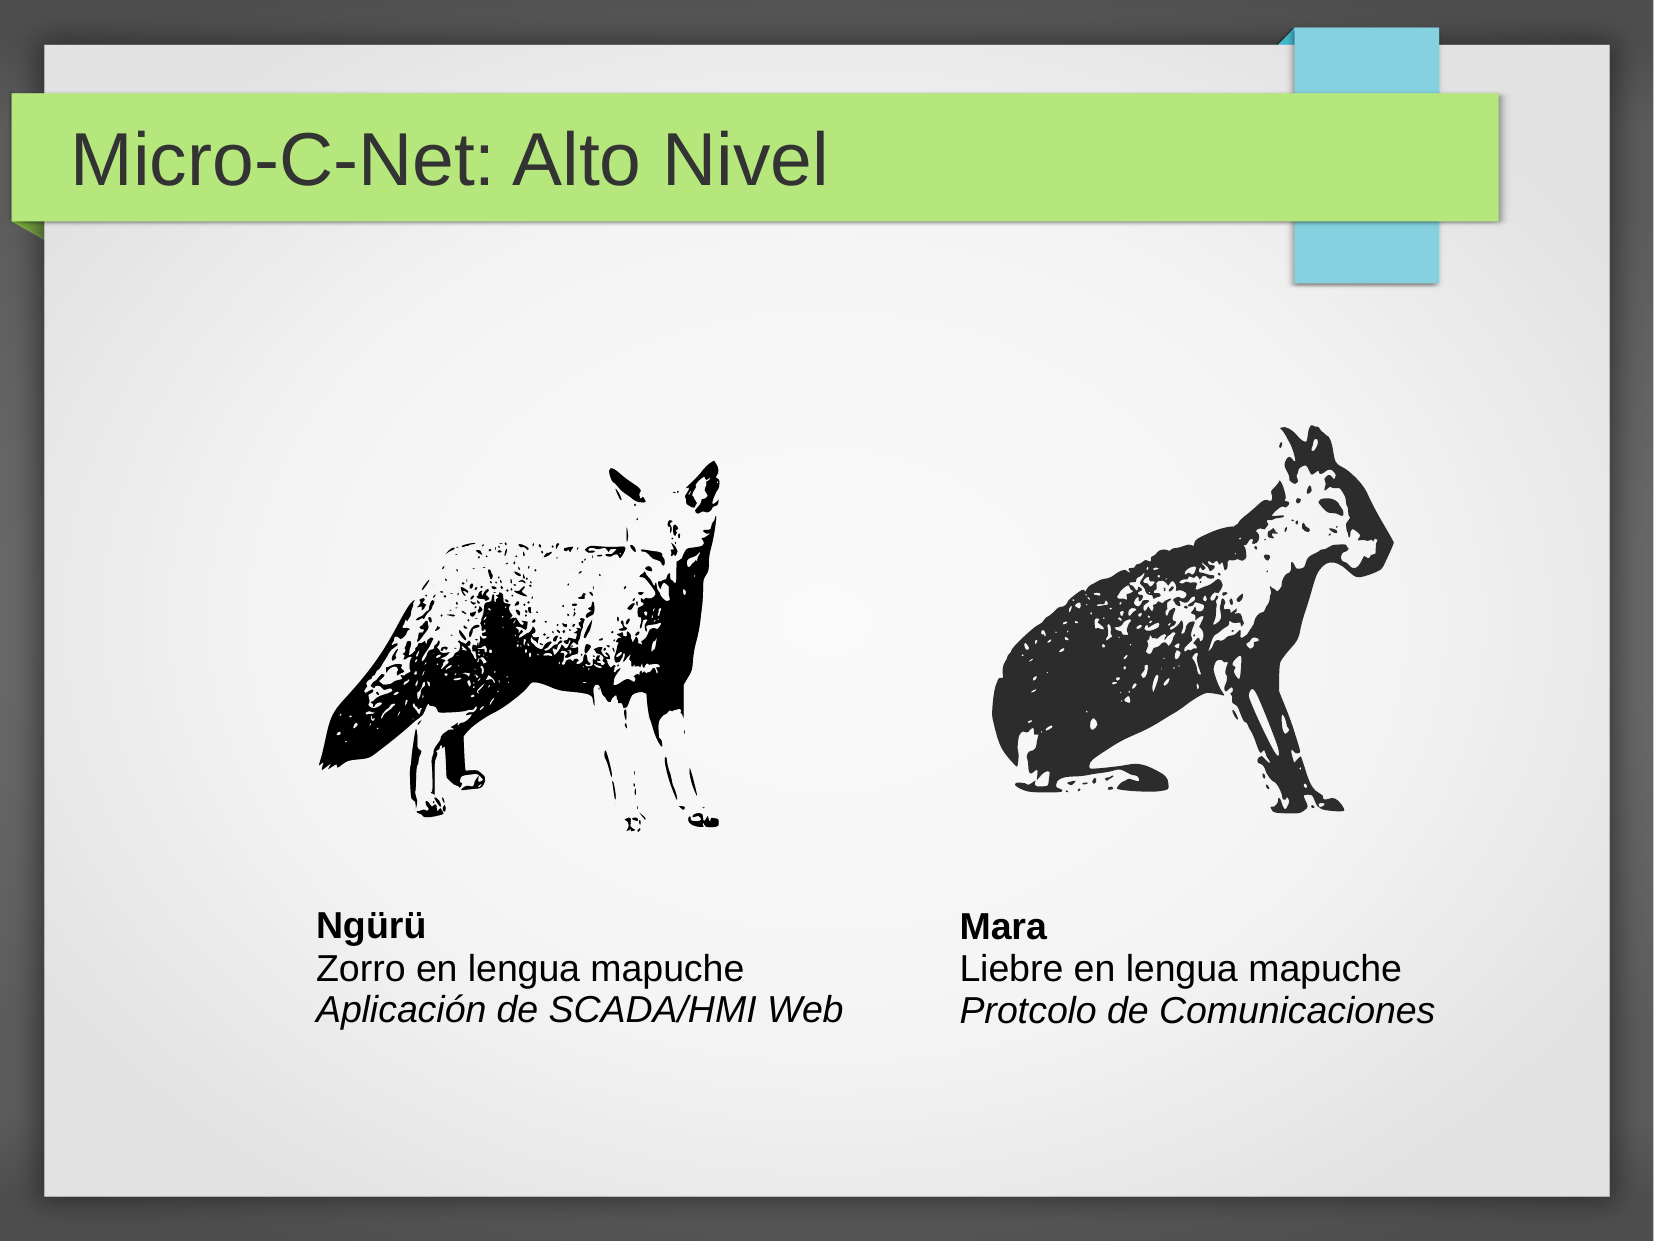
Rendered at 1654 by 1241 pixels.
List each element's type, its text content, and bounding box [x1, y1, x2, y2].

picture [0, 0, 1654, 1241]
text_box Ngürü Zorro en lengua mapuche Aplicación de SCADA/HMI Web [301, 897, 859, 1039]
text_box Mara Liebre en lengua mapuche Protcolo de Comunicaciones [944, 897, 1451, 1039]
title Micro-C-Net: Alto Nivel [70, 106, 1229, 213]
